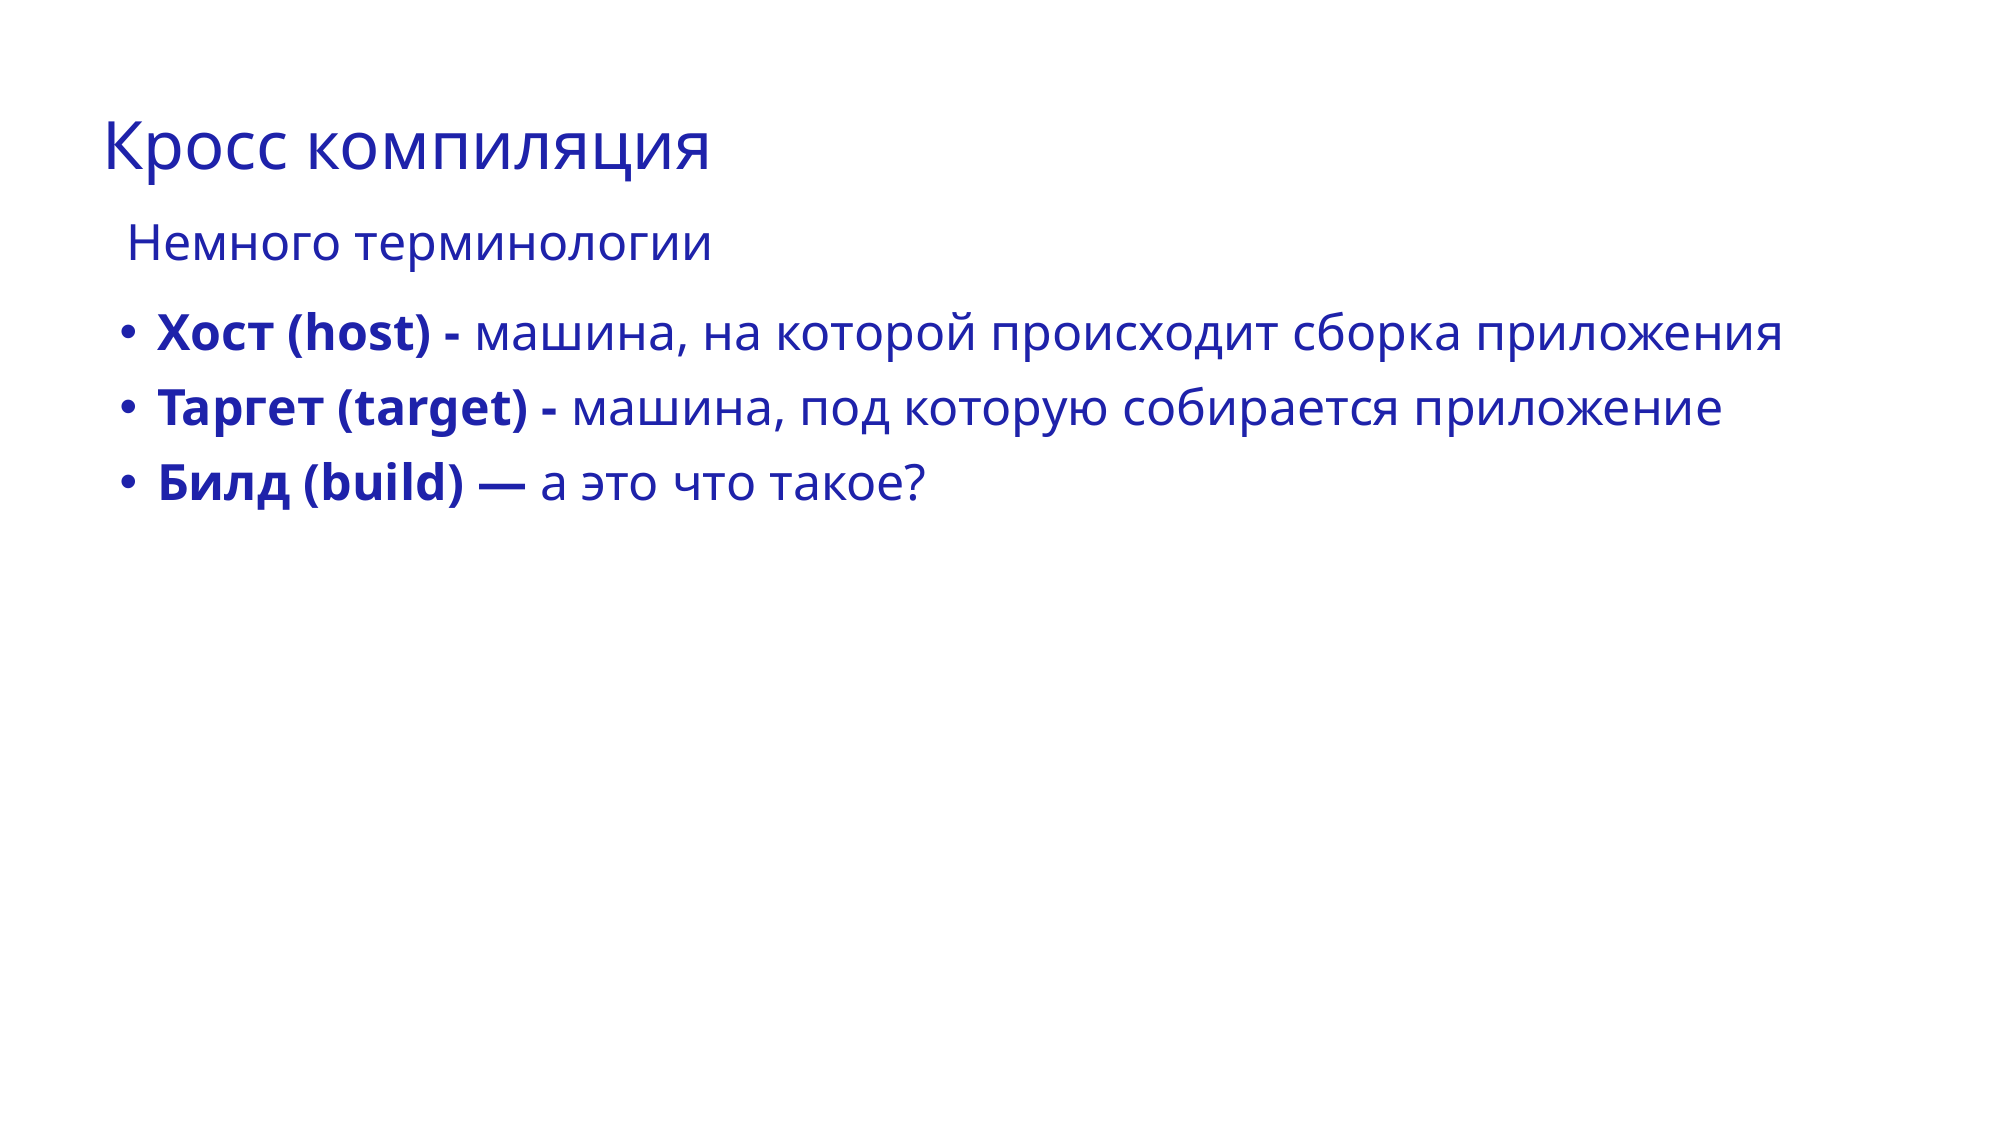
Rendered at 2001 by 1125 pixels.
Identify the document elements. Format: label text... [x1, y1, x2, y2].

list Немного терминологии [88, 217, 1796, 308]
title Кросс компиляция [102, 109, 1646, 205]
list Хост (host) - машина, на которой происходит сборка приложения Таргет (target) - машина, под которую собирается приложение Билд (build) — а это что такое? [119, 307, 1827, 1100]
